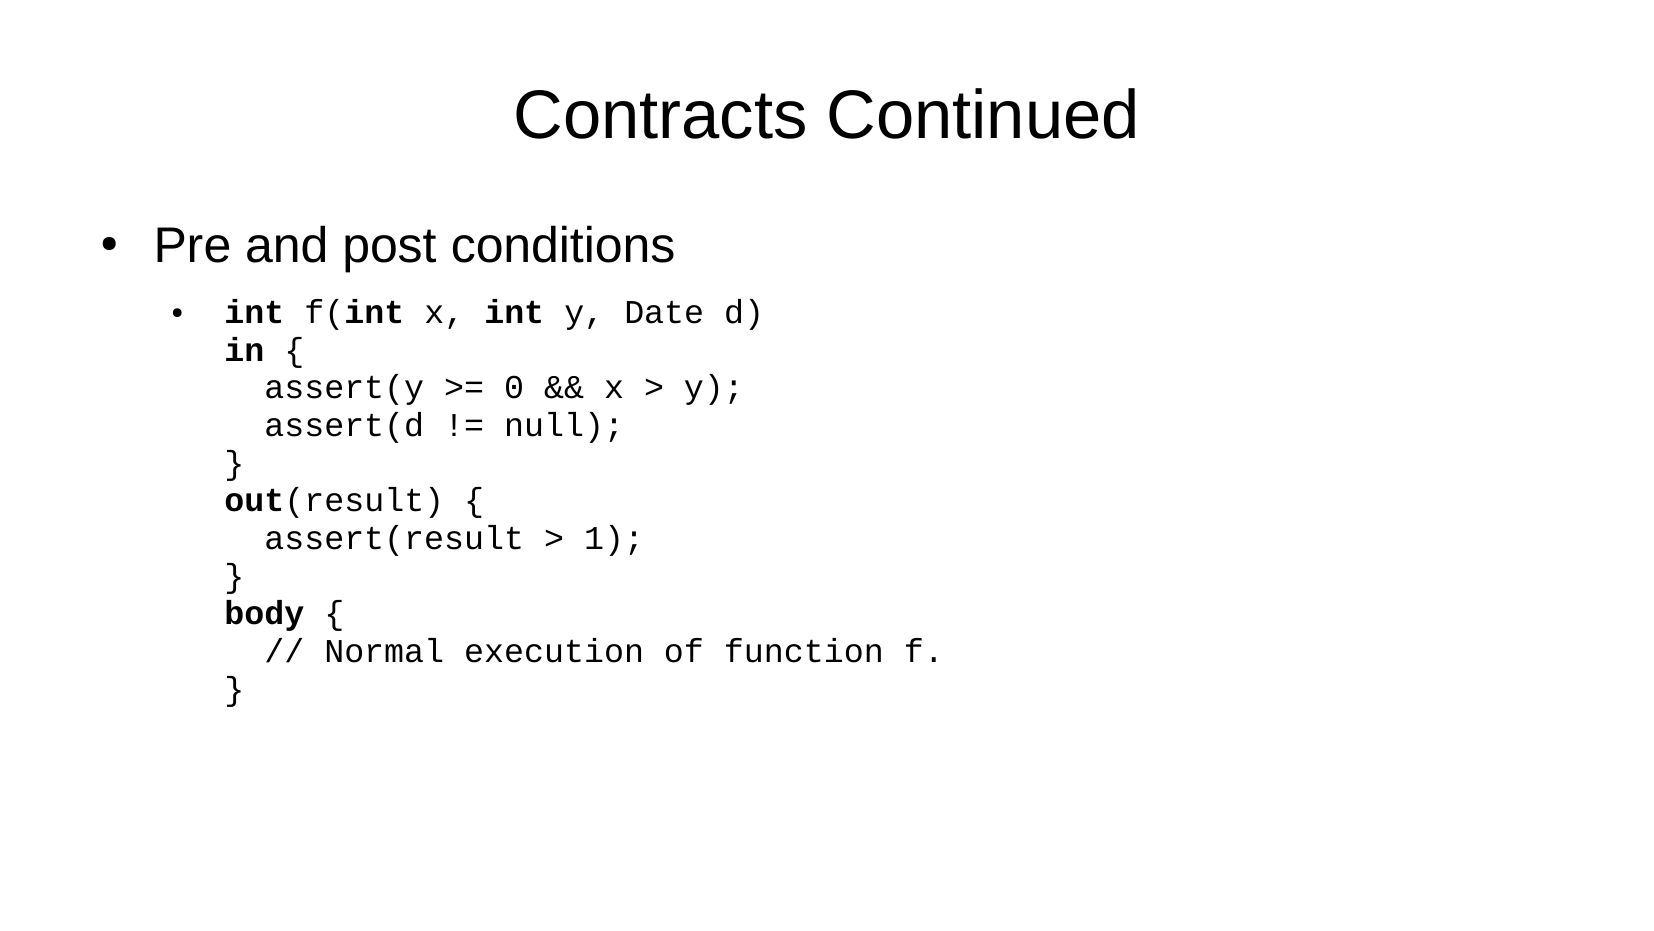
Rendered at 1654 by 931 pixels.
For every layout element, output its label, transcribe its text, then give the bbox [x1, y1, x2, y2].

list Pre and post conditions int f(int x, int y, Date d) in { assert(y >= 0 && x > y); assert(d != null); } out(result) { assert(result > 1); } body { // Normal execution of function f. } [82, 217, 1571, 711]
title Contracts Continued [82, 37, 1571, 193]
